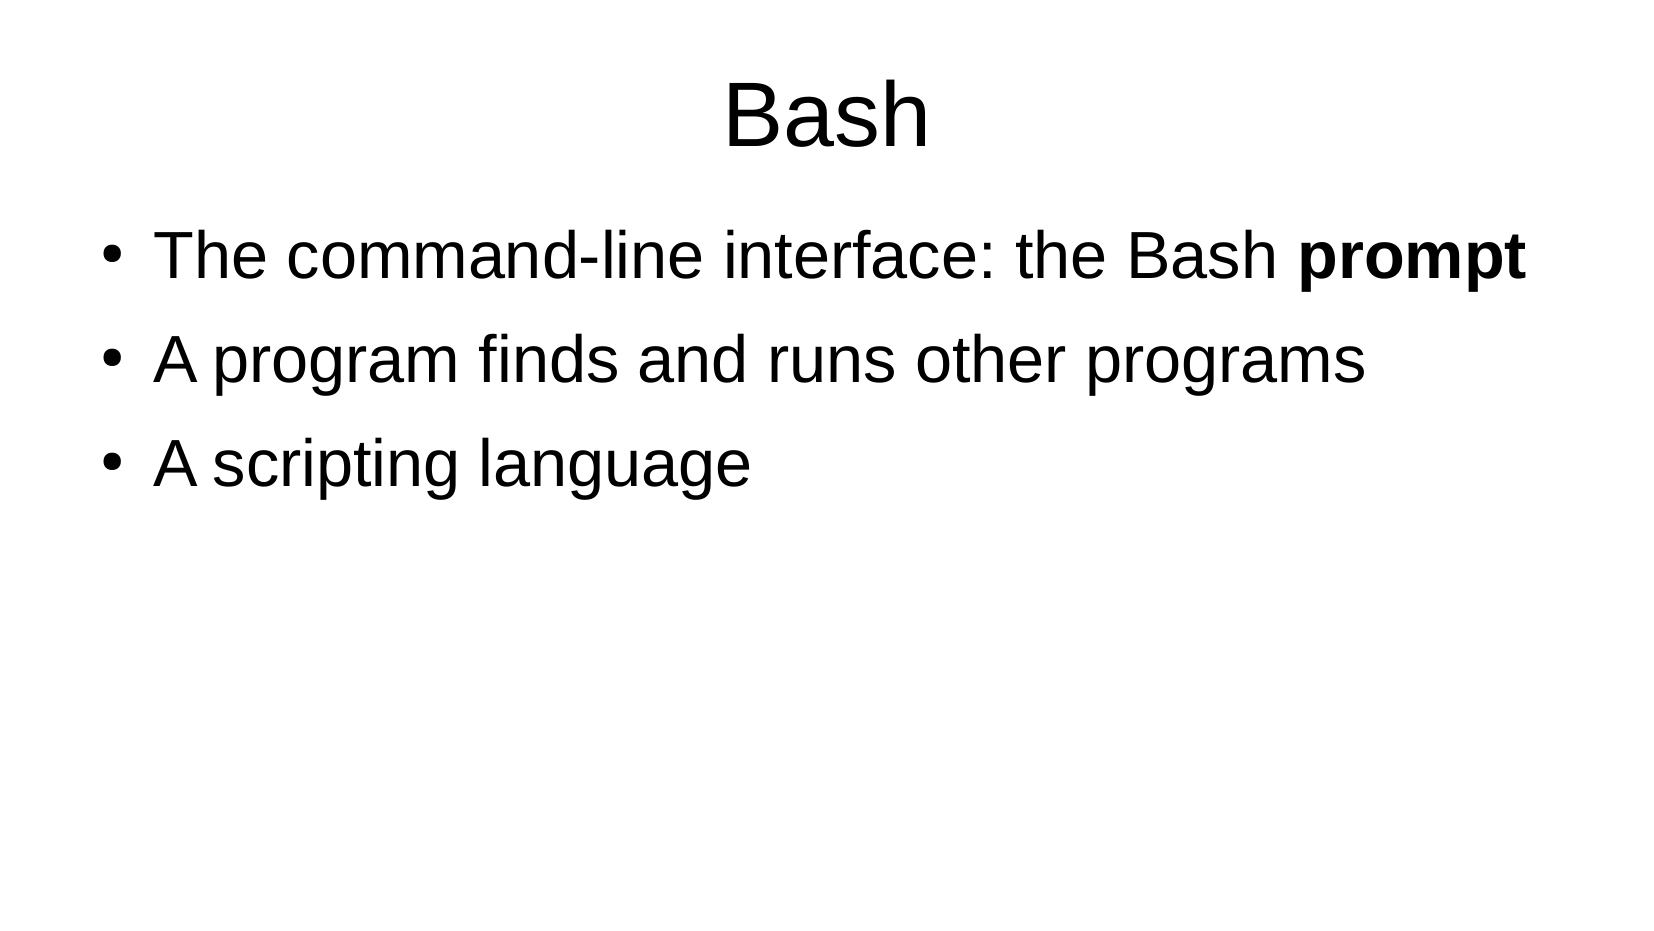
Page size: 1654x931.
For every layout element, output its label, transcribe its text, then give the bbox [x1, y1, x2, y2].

title Bash [82, 37, 1571, 193]
list The command-line interface: the Bash prompt A program finds and runs other programs A scripting language [82, 217, 1571, 758]
